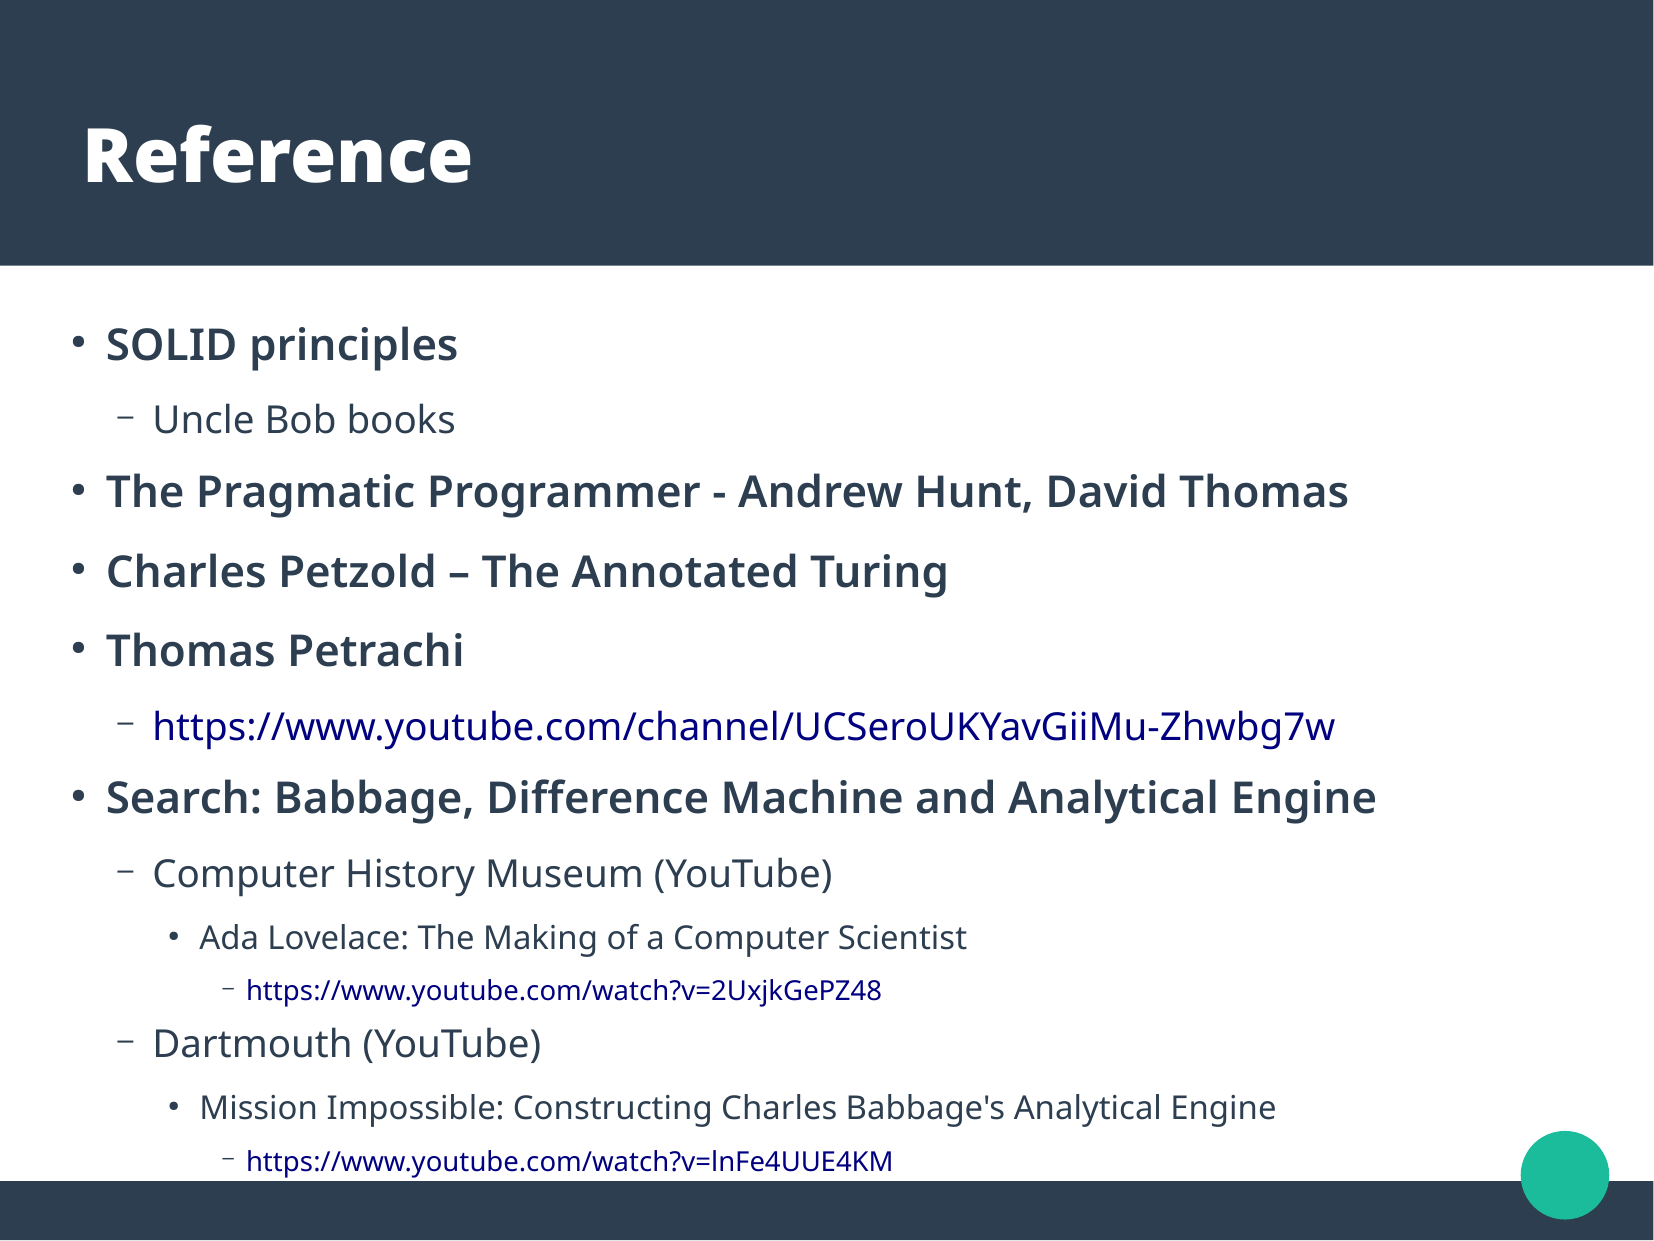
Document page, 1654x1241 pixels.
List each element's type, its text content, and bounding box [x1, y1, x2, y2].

title Reference [82, 49, 1571, 257]
list SOLID principles Uncle Bob books The Pragmatic Programmer - Andrew Hunt, David Thomas Charles Petzold – The Annotated Turing Thomas Petrachi https://www.youtube.com/channel/UCSeroUKYavGiiMu-Zhwbg7w Search: Babbage, Difference Machine and Analytical Engine Computer History Museum (YouTube) Ada Lovelace: The Making of a Computer Scientist https://www.youtube.com/watch?v=2UxjkGePZ48 Dartmouth (YouTube) Mission Impossible: Constructing Charles Babbage's Analytical Engine https://www.youtube.com/watch?v=lnFe4UUE4KM [59, 312, 1595, 1182]
